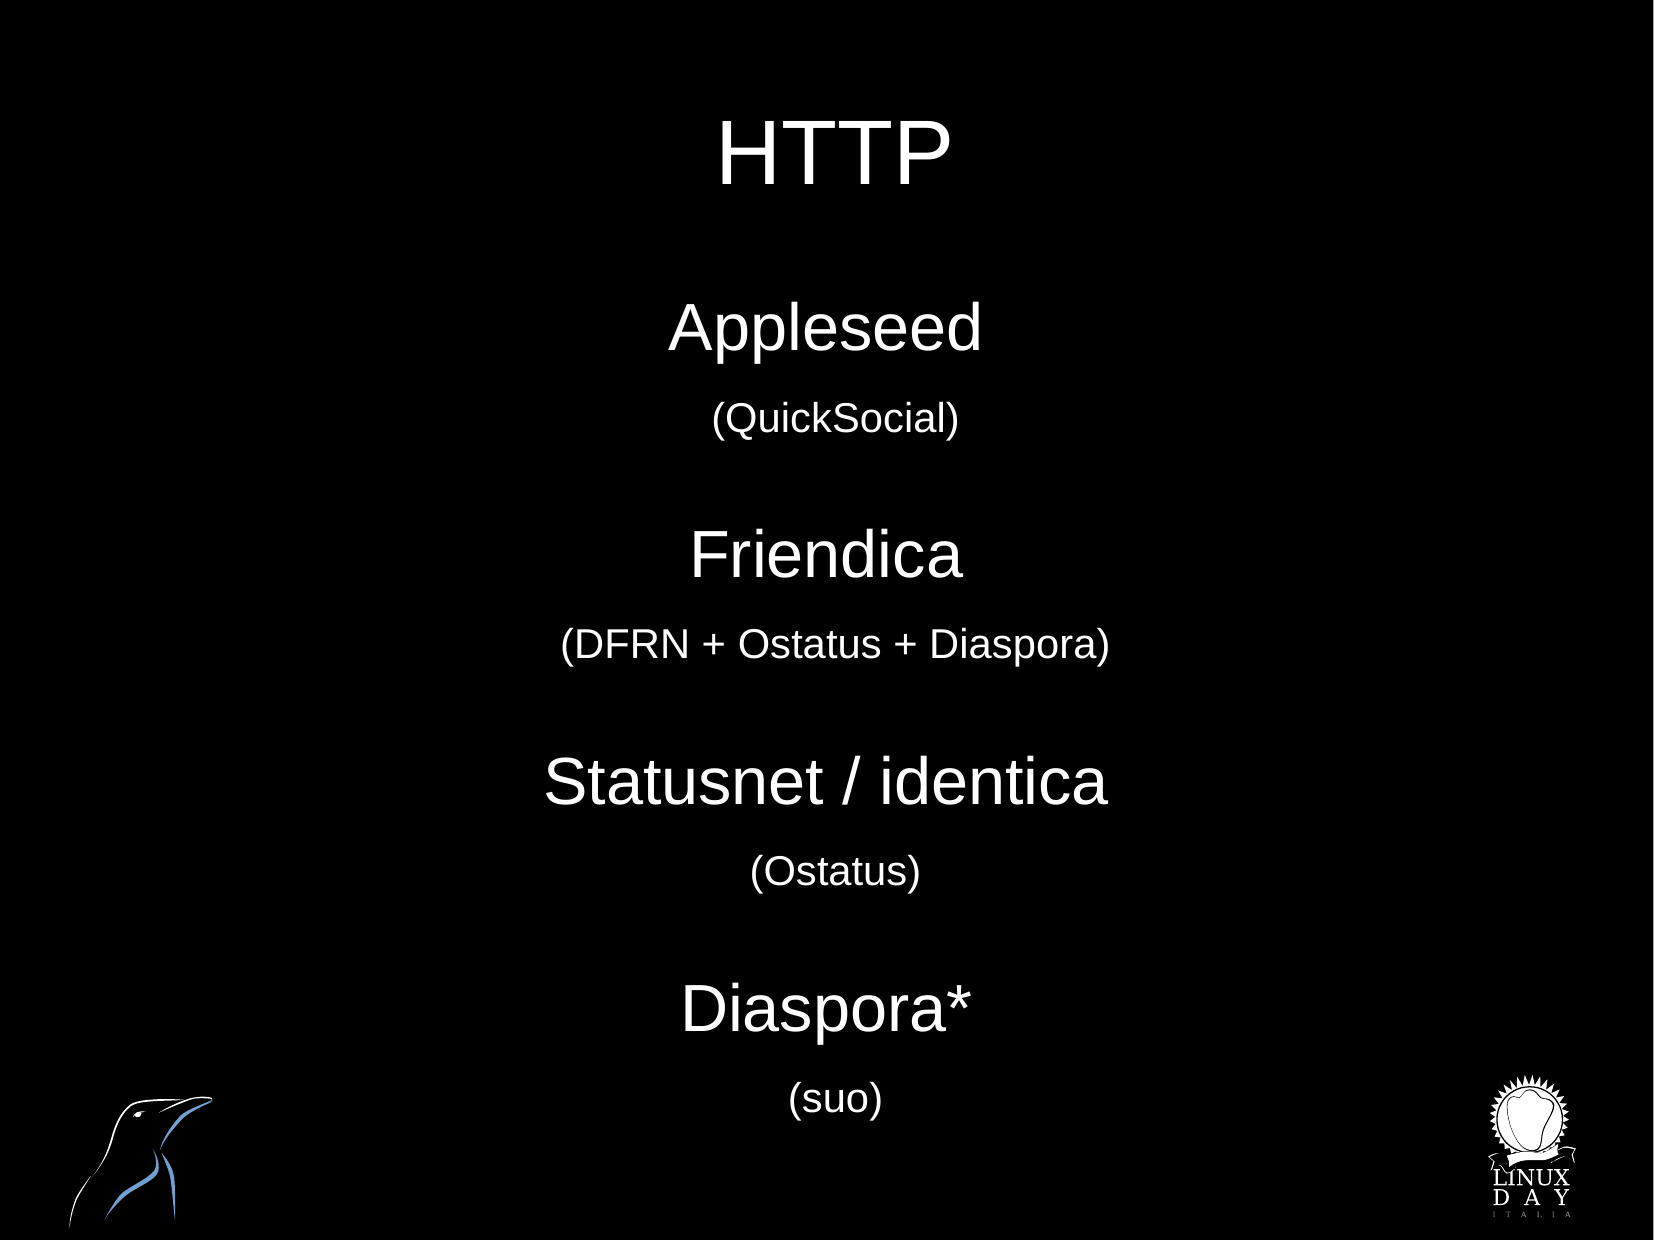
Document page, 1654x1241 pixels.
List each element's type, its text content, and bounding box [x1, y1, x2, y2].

title HTTP [82, 56, 1571, 250]
list Appleseed (QuickSocial) Friendica (DFRN + Ostatus + Diaspora) Statusnet / identica (Ostatus) Diaspora* (suo) [82, 290, 1571, 1134]
